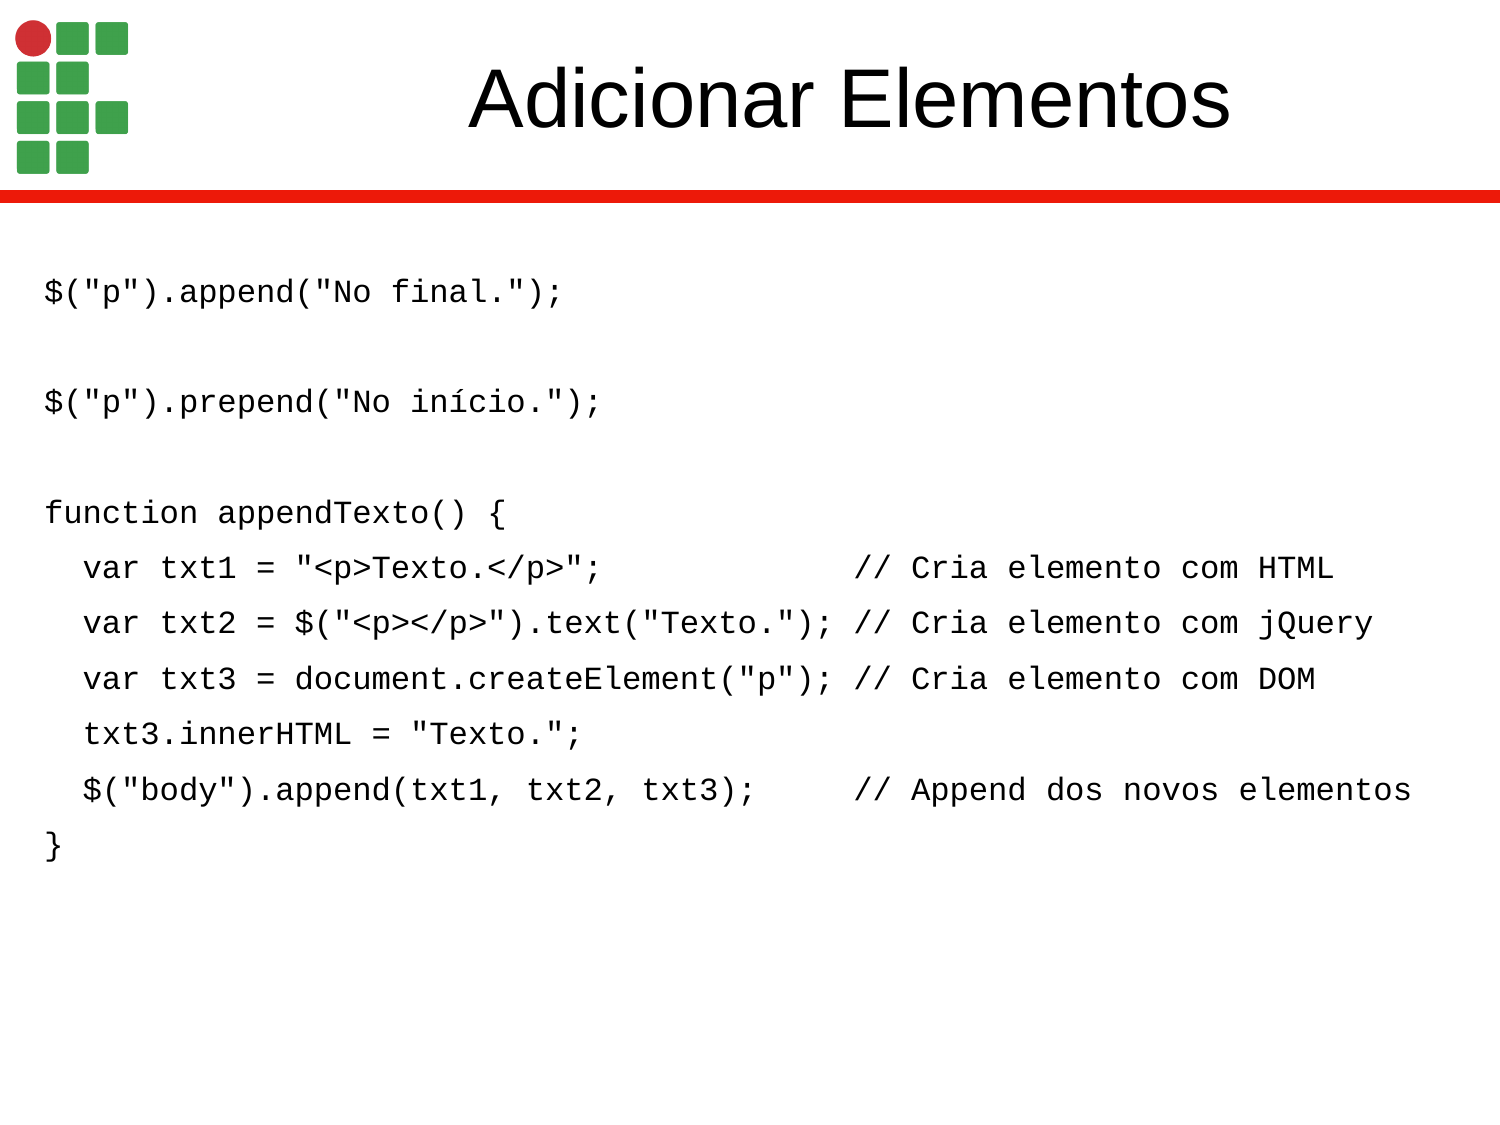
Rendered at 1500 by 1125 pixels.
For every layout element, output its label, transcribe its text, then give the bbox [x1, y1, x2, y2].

picture [14, 16, 130, 178]
list $("p").append("No final."); $("p").prepend("No início."); function appendTexto() { var txt1 = "<p>Texto.</p>"; // Cria elemento com HTML var txt2 = $("<p></p>").text("Texto."); // Cria elemento com jQuery var txt3 = document.createElement("p"); // Cria elemento com DOM txt3.innerHTML = "Texto."; $("body").append(txt1, txt2, txt3); // Append dos novos elementos } [29, 207, 1471, 1087]
title Adicionar Elementos [230, 0, 1471, 202]
